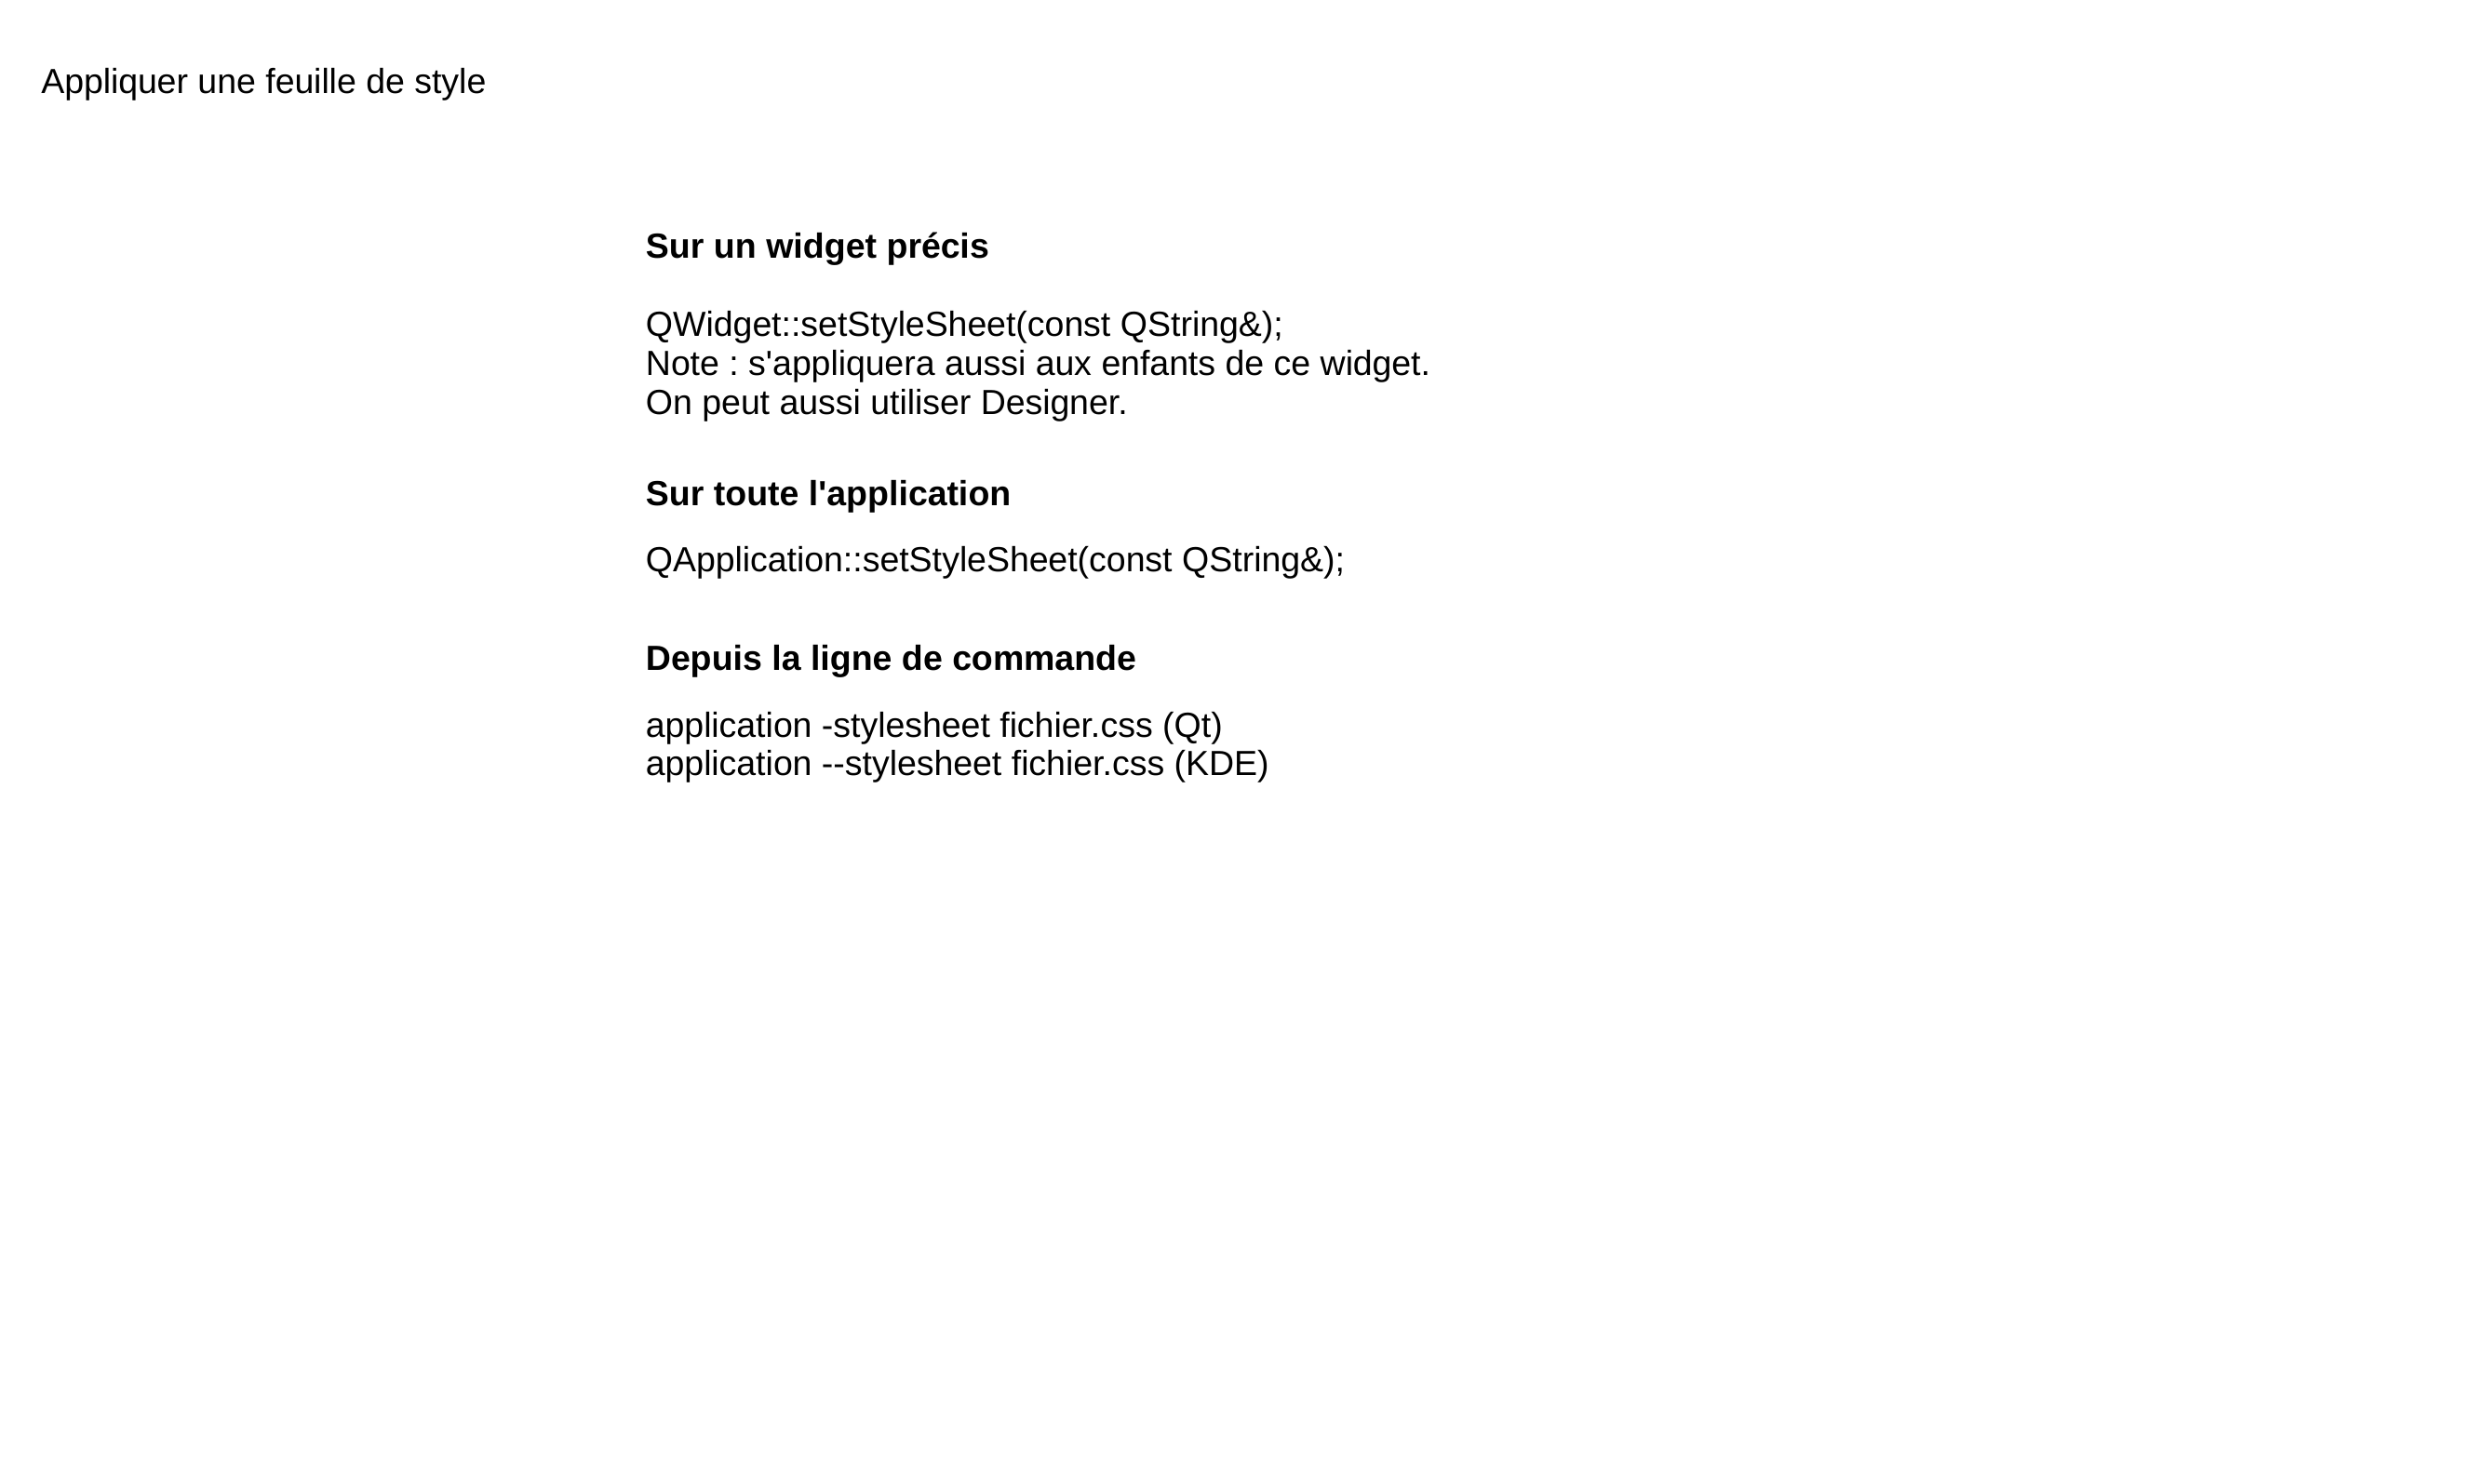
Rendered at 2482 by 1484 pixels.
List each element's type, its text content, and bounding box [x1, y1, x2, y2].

text_box Sur toute l'application QApplication::setStyleSheet(const QString&); [632, 466, 1869, 587]
text_box Depuis la ligne de commande application -stylesheet fichier.css (Qt) application --stylesheet fichier.css (KDE) [632, 632, 1869, 791]
text_box Sur un widget précis QWidget::setStyleSheet(const QString&); Note : s'appliquera aussi aux enfants de ce widget. On peut aussi utiliser Designer. [632, 220, 1869, 429]
text_box Appliquer une feuille de style [27, 55, 2446, 108]
